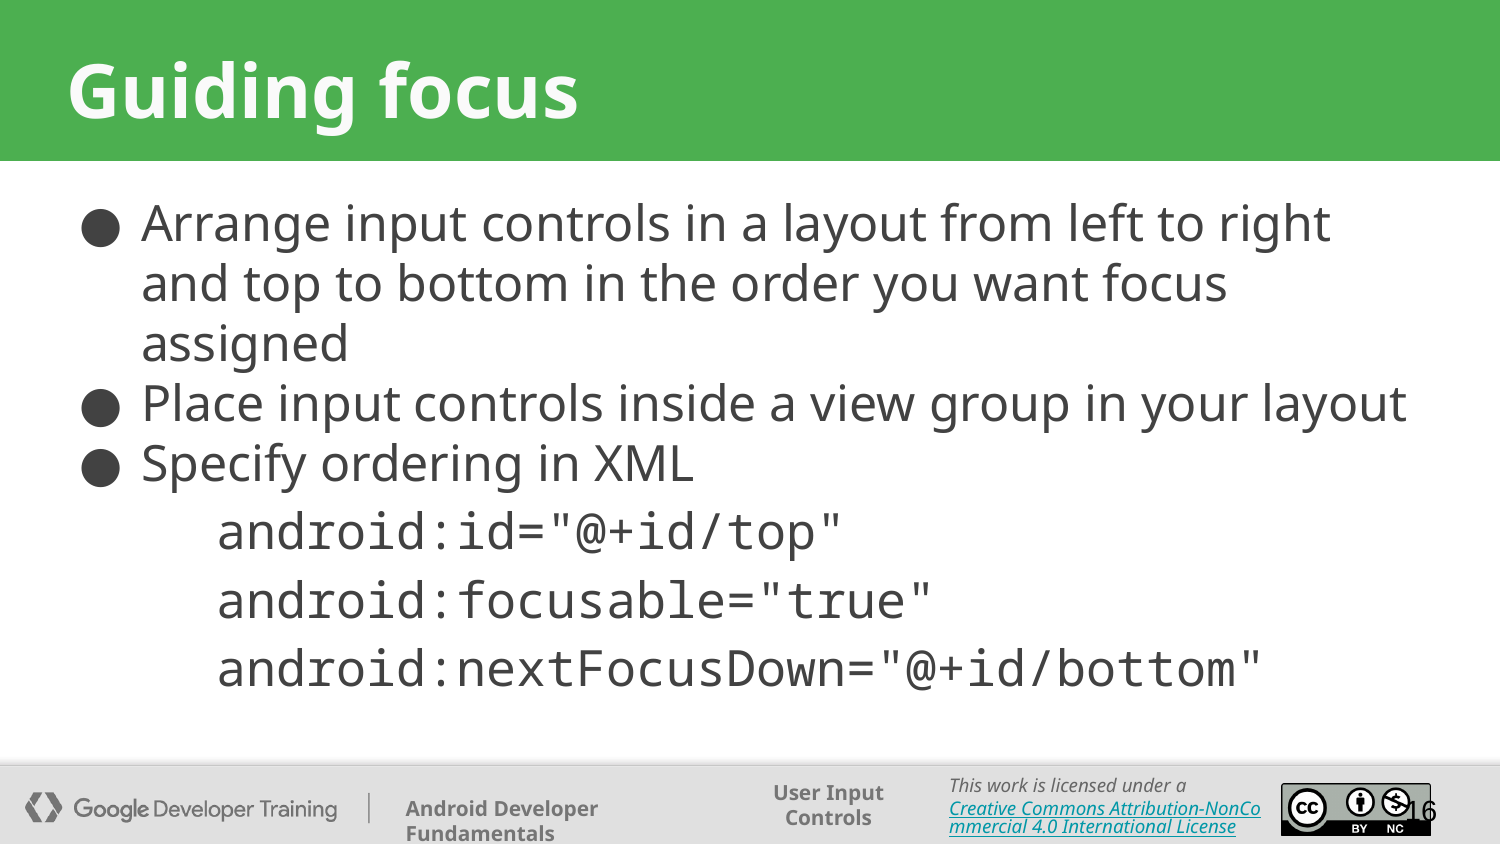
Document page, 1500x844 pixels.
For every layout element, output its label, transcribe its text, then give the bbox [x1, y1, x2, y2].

list Arrange input controls in a layout from left to right and top to bottom in the order you want focus assigned Place input controls inside a view group in your layout Specify ordering in XML android:id="@+id/top" android:focusable="true" android:nextFocusDown="@+id/bottom" [51, 176, 1449, 737]
picture [0, 161, 1500, 844]
slide_number <number> [1389, 777, 1480, 842]
title Guiding focus [51, 28, 1449, 122]
